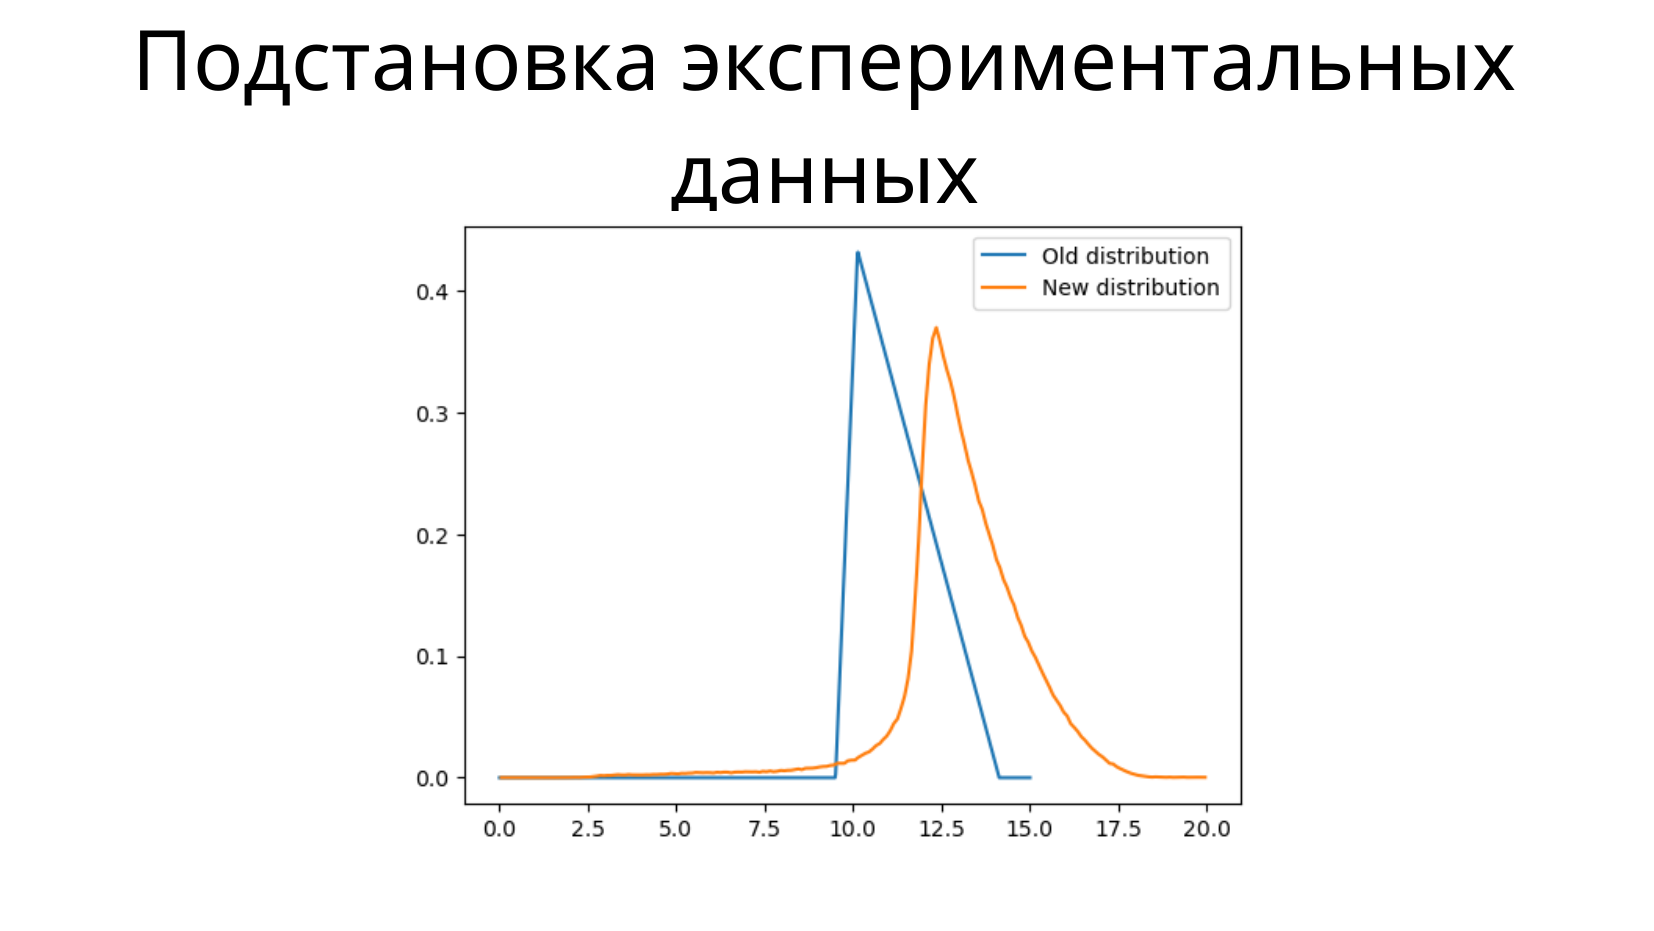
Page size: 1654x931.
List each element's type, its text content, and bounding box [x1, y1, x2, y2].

picture [399, 211, 1255, 857]
title Подстановка экспериментальных данных [0, 18, 1651, 211]
